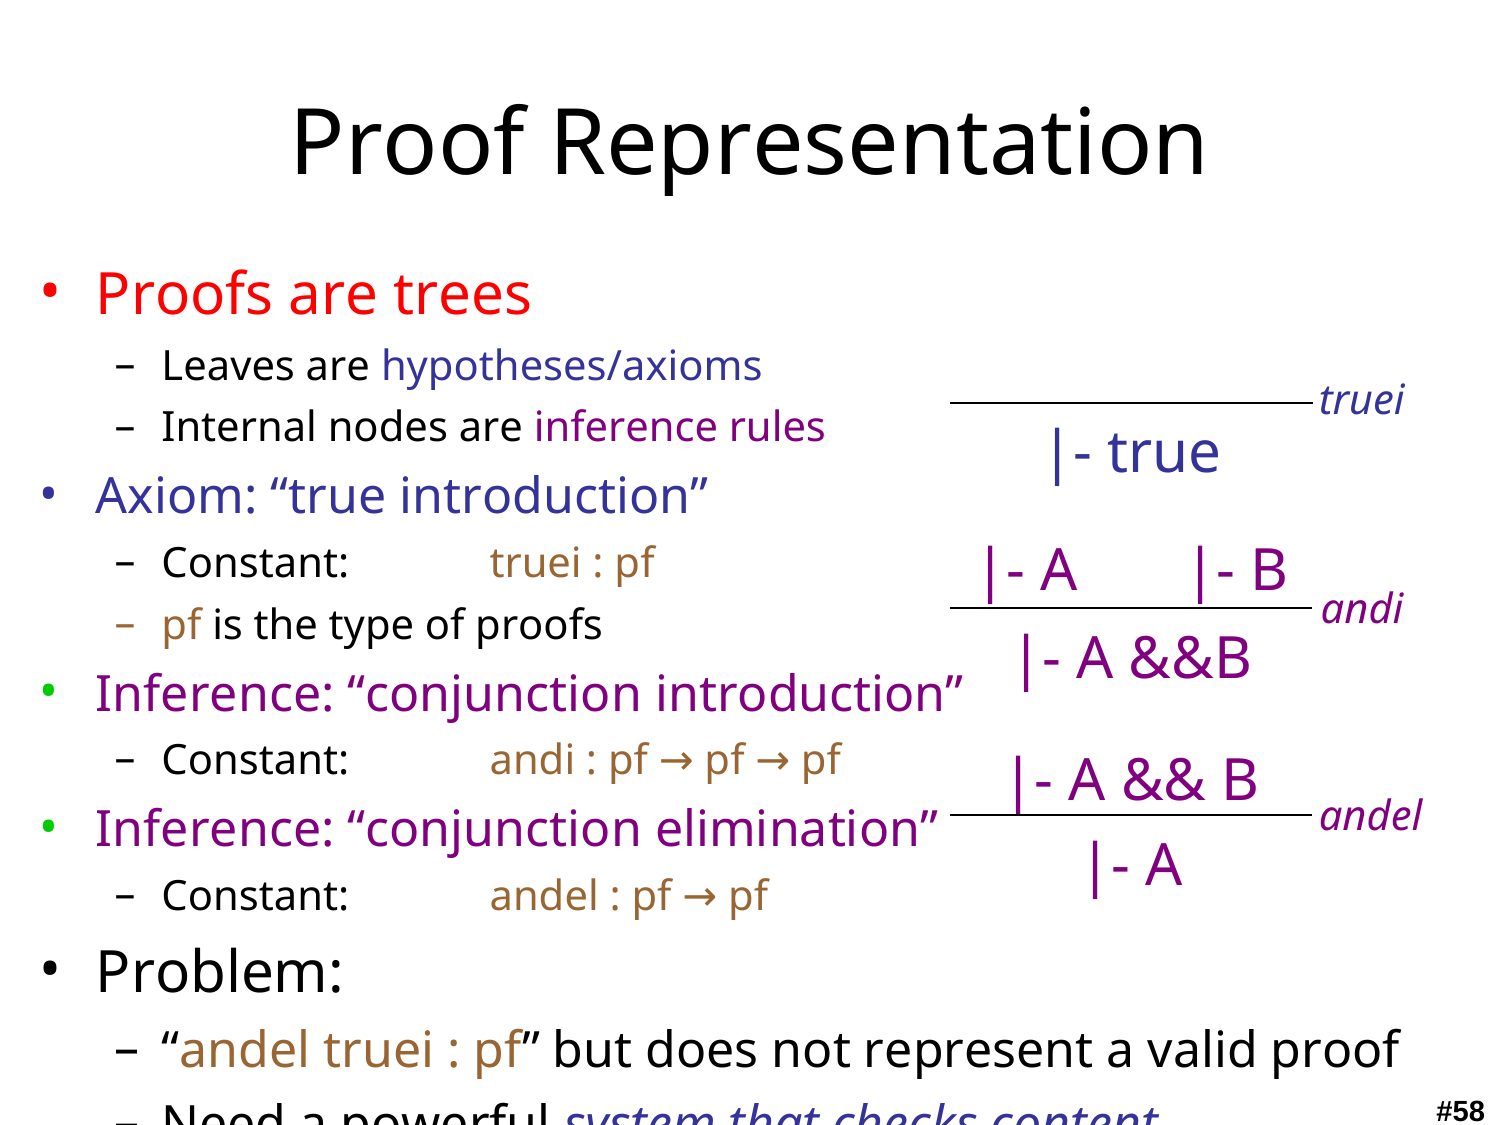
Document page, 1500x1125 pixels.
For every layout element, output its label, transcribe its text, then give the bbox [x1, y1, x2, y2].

title Proof Representation [24, 45, 1476, 233]
text_box truei [1303, 362, 1420, 435]
text_box andel [1303, 777, 1438, 851]
list Proofs are trees Leaves are hypotheses/axioms Internal nodes are inference rules Axiom: “true introduction” Constant: truei : pf pf is the type of proofs Inference: “conjunction introduction” Constant: andi : pf → pf → pf Inference: “conjunction elimination” Constant: andel : pf → pf Problem: “andel truei : pf” but does not represent a valid proof Need a powerful system that checks content [24, 249, 1438, 1105]
text_box andi [1305, 570, 1419, 644]
text_box |- A && B [949, 730, 1313, 816]
text_box |- A [949, 816, 1313, 900]
text_box |- A &&B [949, 609, 1313, 700]
text_box |- true [950, 404, 1313, 488]
text_box |- A |- B [949, 520, 1313, 609]
